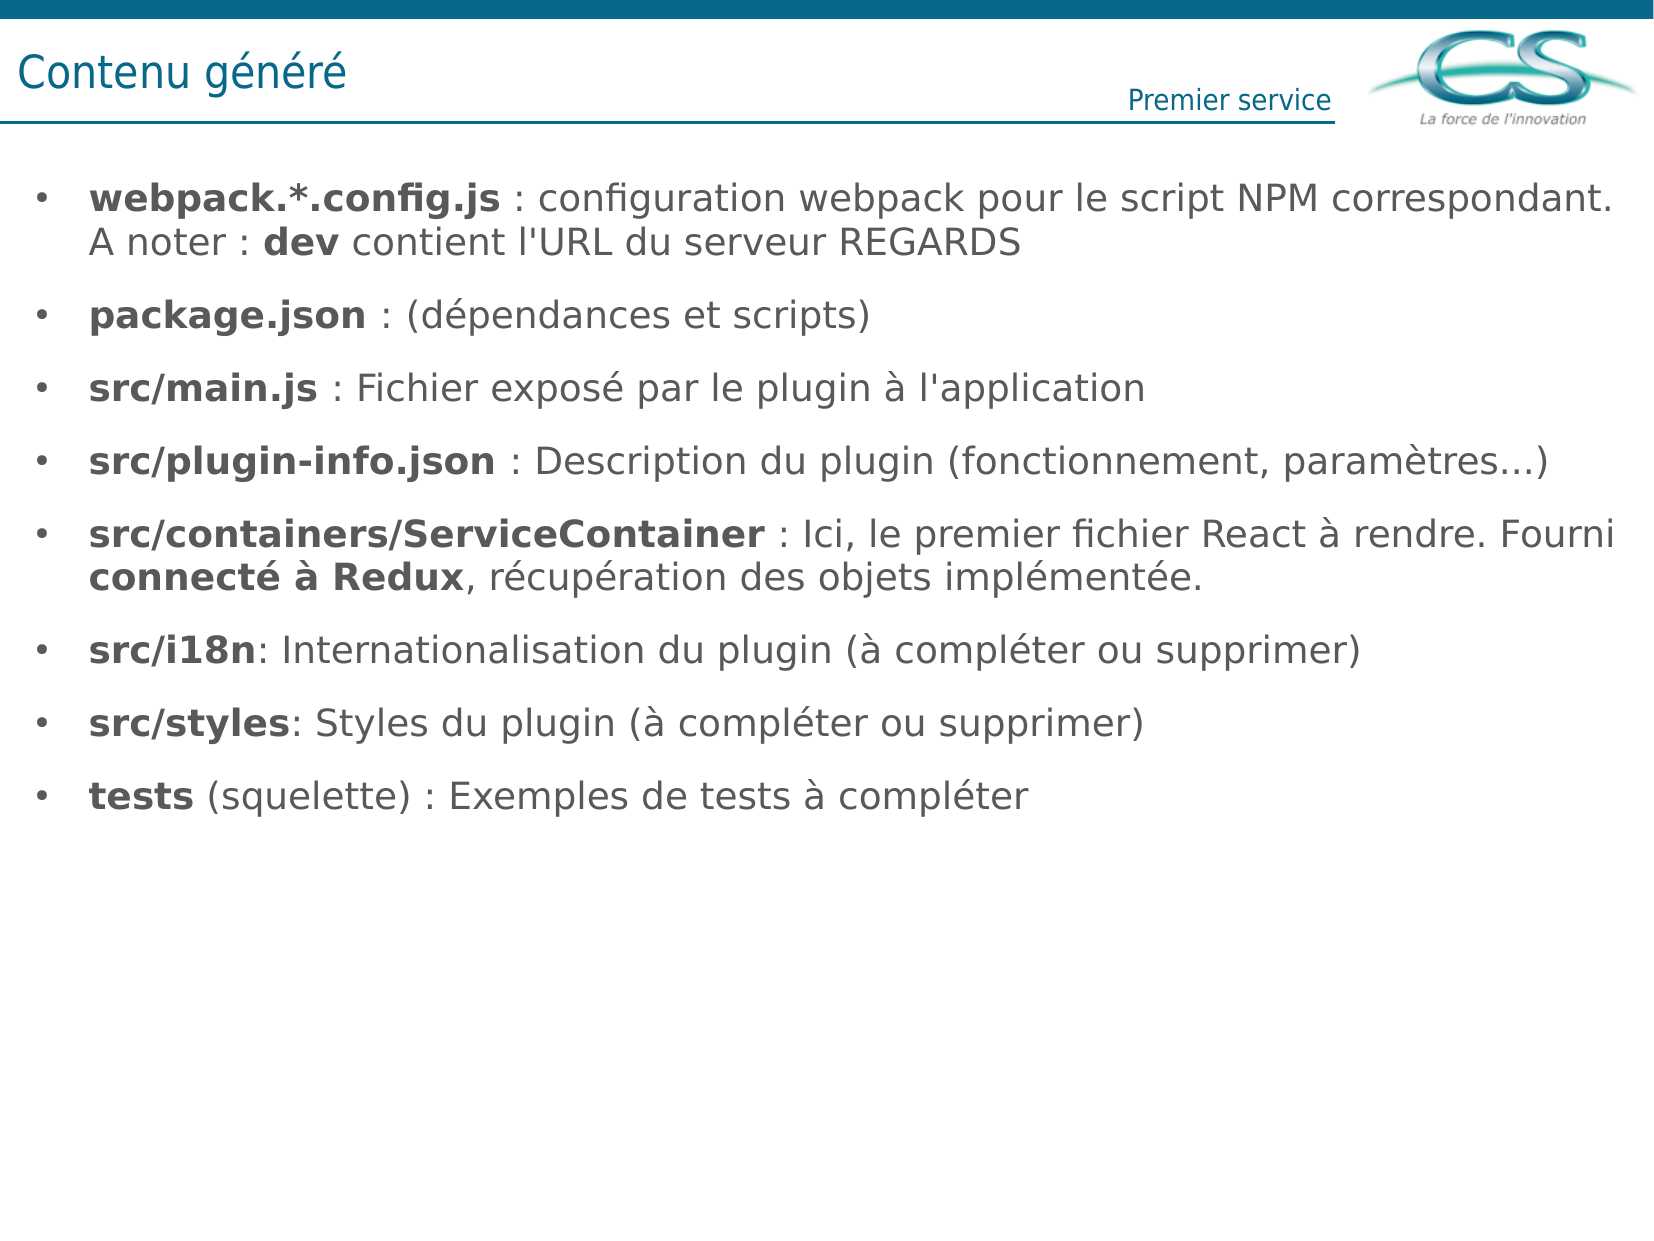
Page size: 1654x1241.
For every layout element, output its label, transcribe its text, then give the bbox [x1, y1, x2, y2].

picture [1368, 28, 1642, 128]
list webpack.*.config.js : configuration webpack pour le script NPM correspondant. A noter : dev contient l'URL du serveur REGARDS package.json : (dépendances et scripts) src/main.js : Fichier exposé par le plugin à l'application src/plugin-info.json : Description du plugin (fonctionnement, paramètres...) src/containers/ServiceContainer : Ici, le premier fichier React à rendre. Fourni connecté à Redux, récupération des objets implémentée. src/i18n: Internationalisation du plugin (à compléter ou supprimer) src/styles: Styles du plugin (à compléter ou supprimer) tests (squelette) : Exemples de tests à compléter [17, 177, 1630, 1217]
title Contenu généré [17, 46, 1368, 106]
text_box Premier service [1116, 71, 1359, 164]
